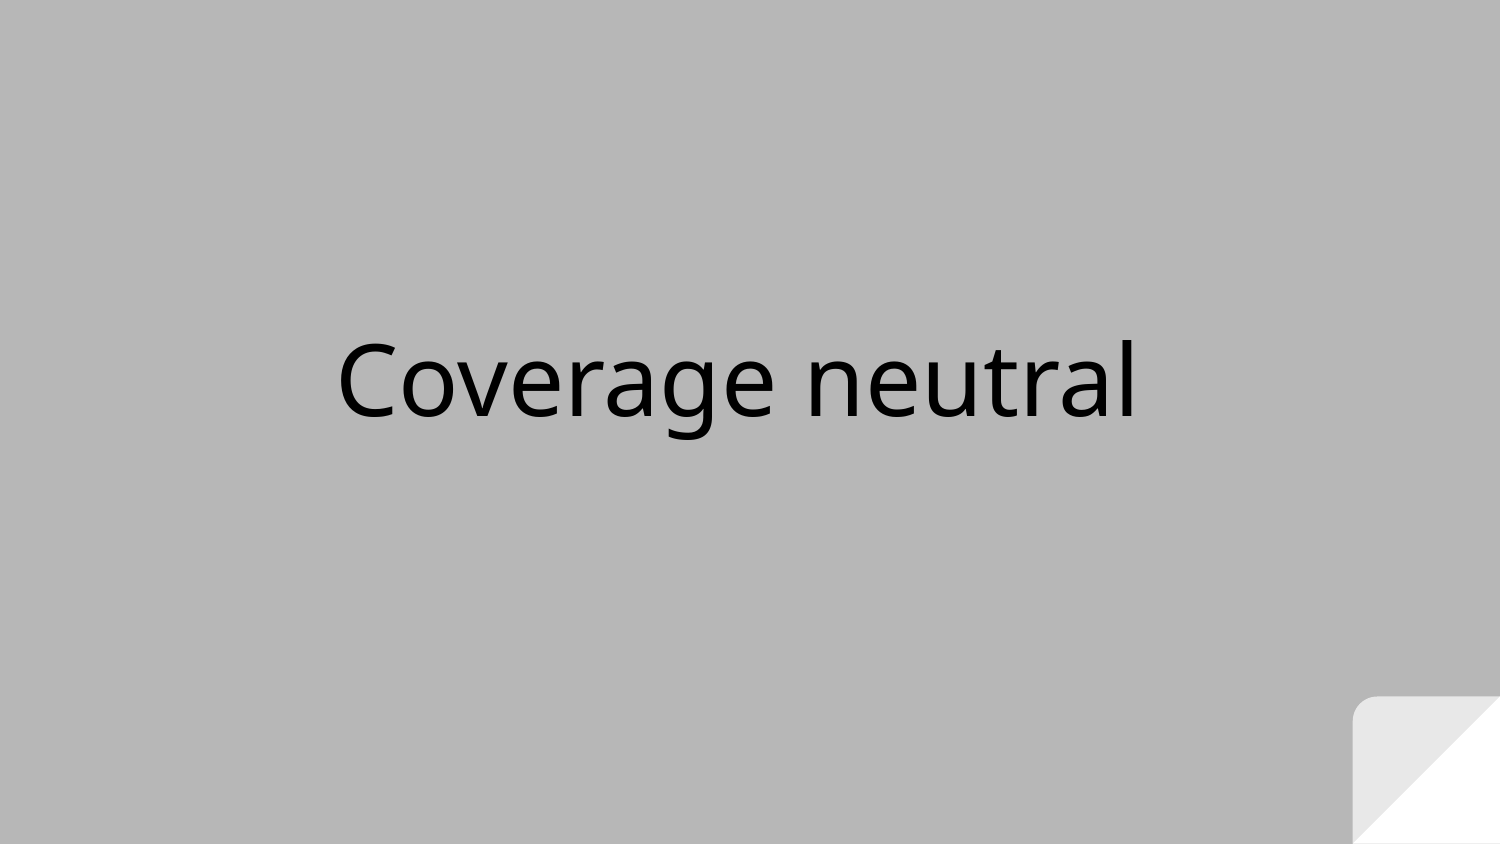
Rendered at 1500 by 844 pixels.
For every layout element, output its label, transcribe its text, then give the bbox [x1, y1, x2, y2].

title Coverage neutral [64, 201, 1413, 452]
